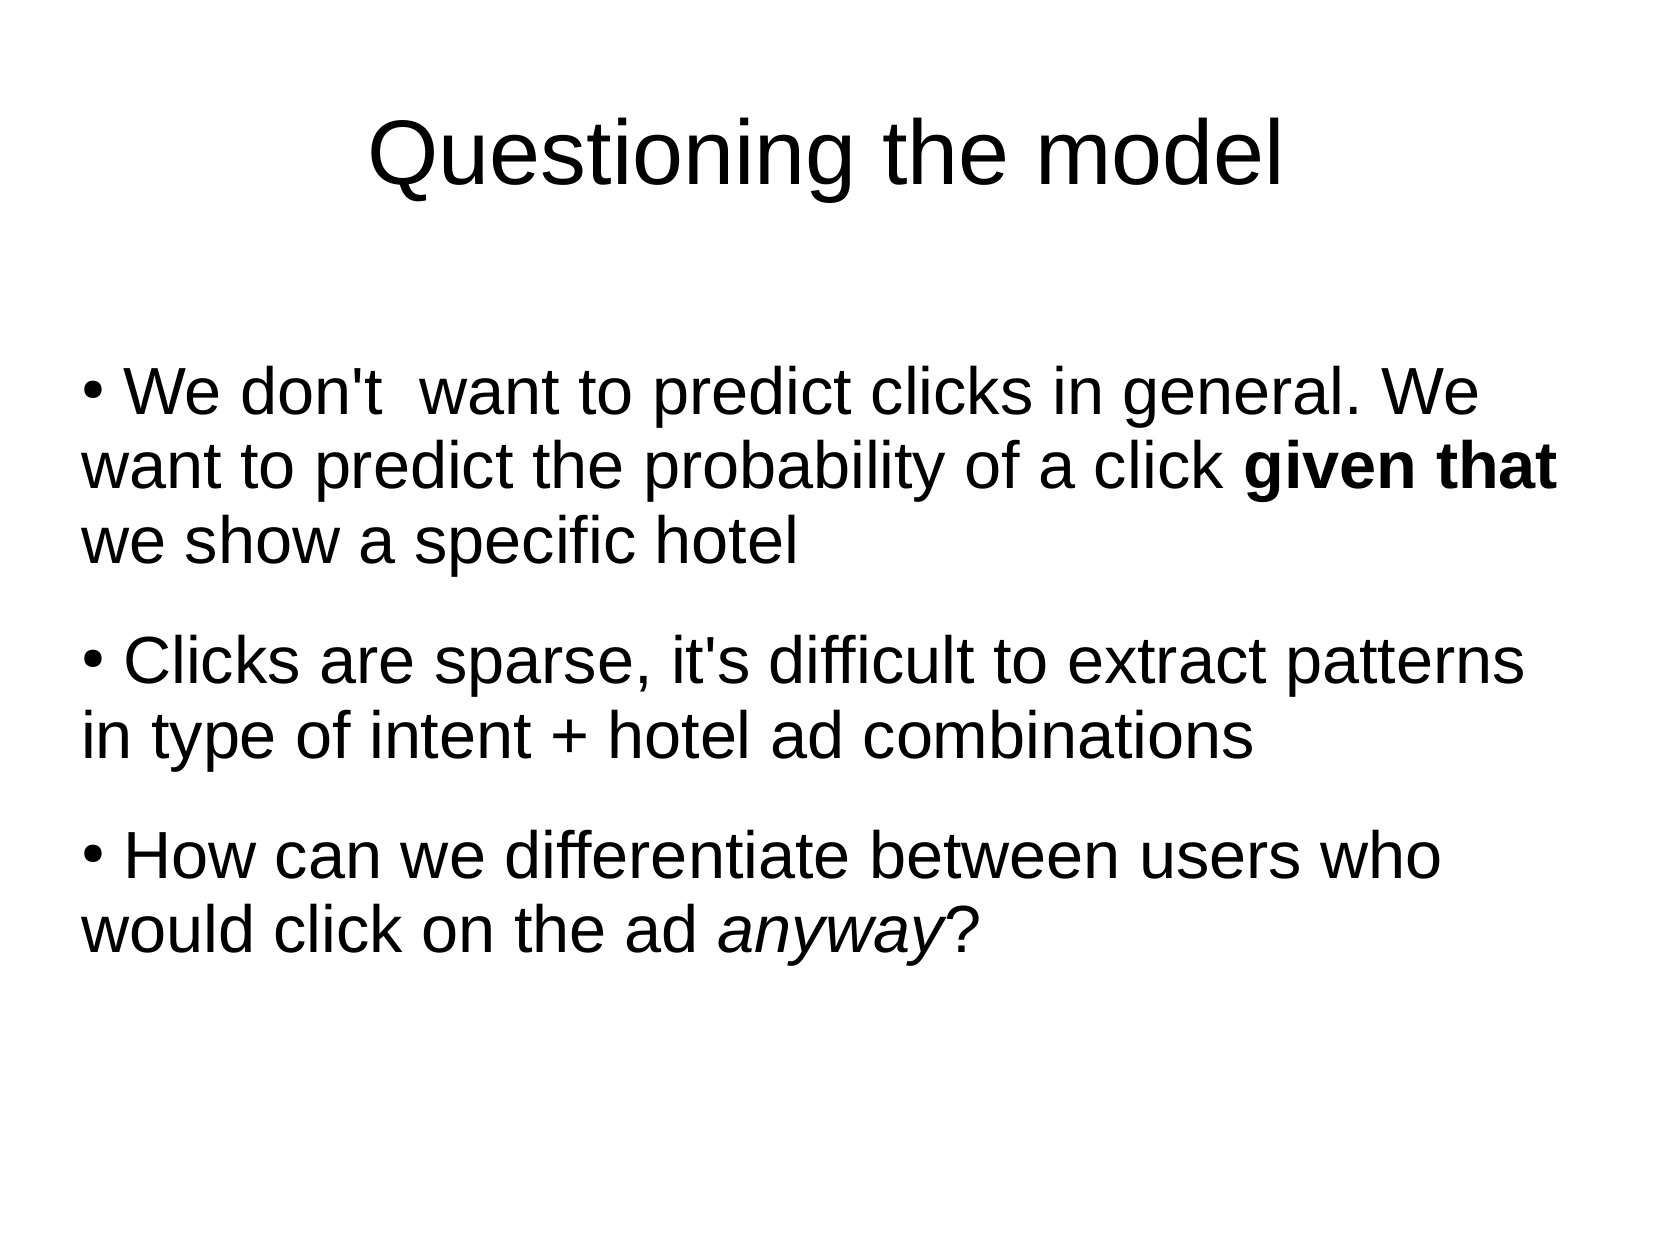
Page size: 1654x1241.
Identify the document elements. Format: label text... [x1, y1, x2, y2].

title Questioning the model [82, 49, 1571, 257]
subtitle We don't want to predict clicks in general. We want to predict the probability of a click given that we show a specific hotel Clicks are sparse, it's difficult to extract patterns in type of intent + hotel ad combinations How can we differentiate between users who would click on the ad anyway? [80, 353, 1570, 968]
